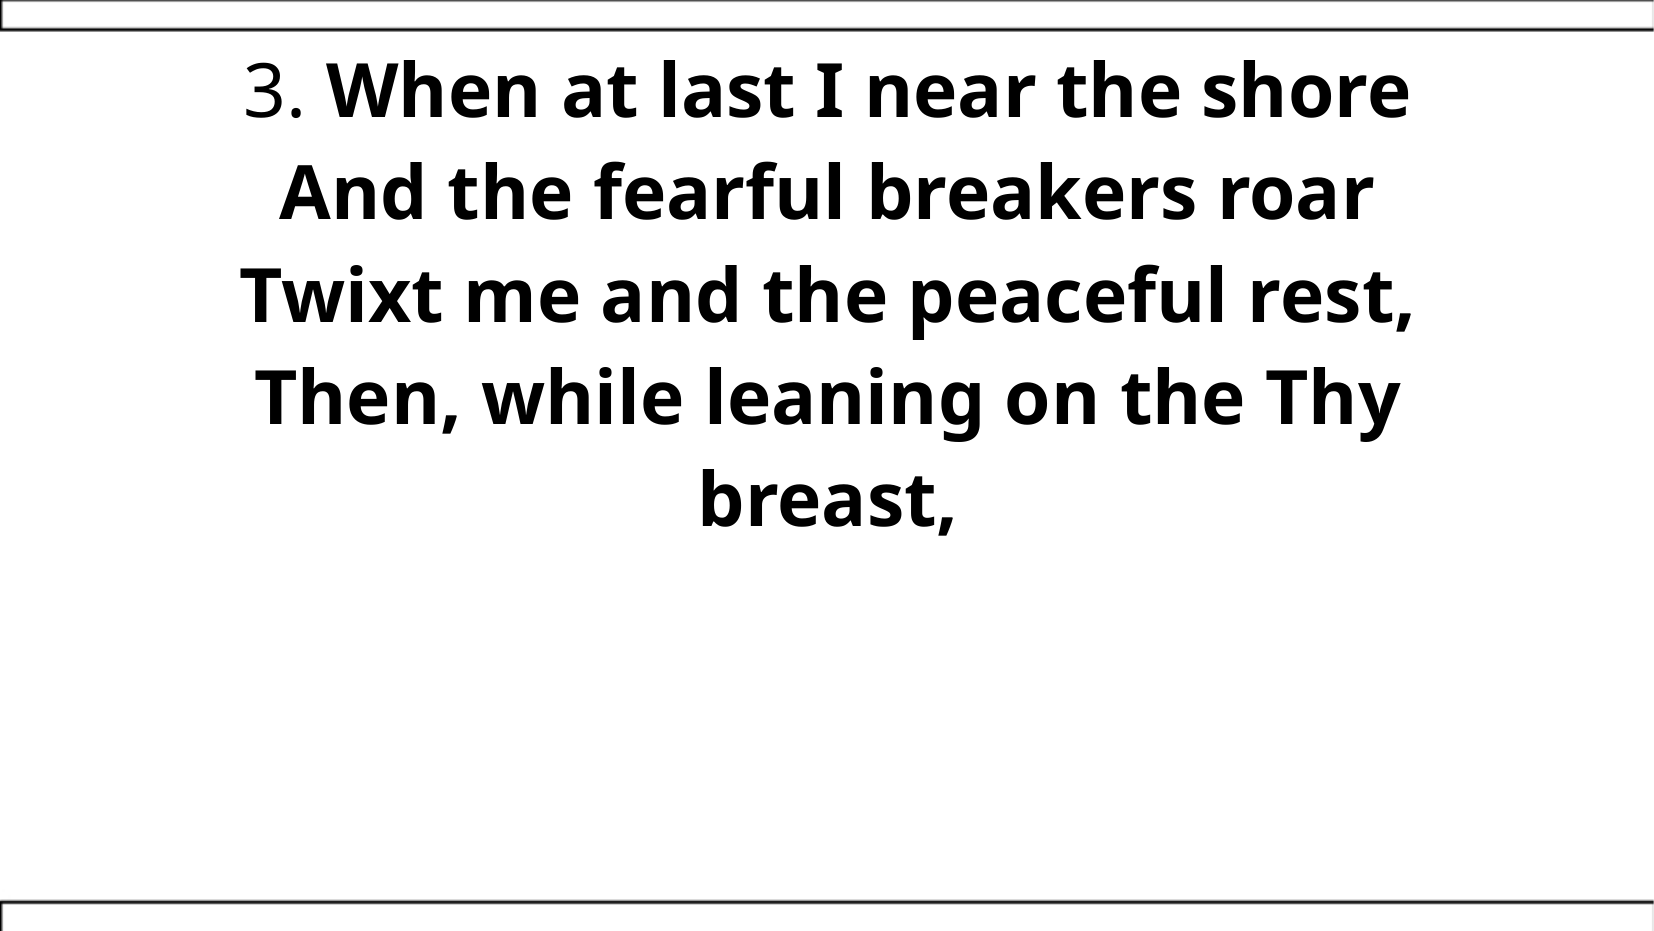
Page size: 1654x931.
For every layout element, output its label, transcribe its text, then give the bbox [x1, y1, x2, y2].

picture [0, 0, 1654, 931]
text_box 3. When at last I near the shore And the fearful breakers roar Twixt me and the peaceful rest, Then, while leaning on the Thy breast, [108, 30, 1549, 453]
